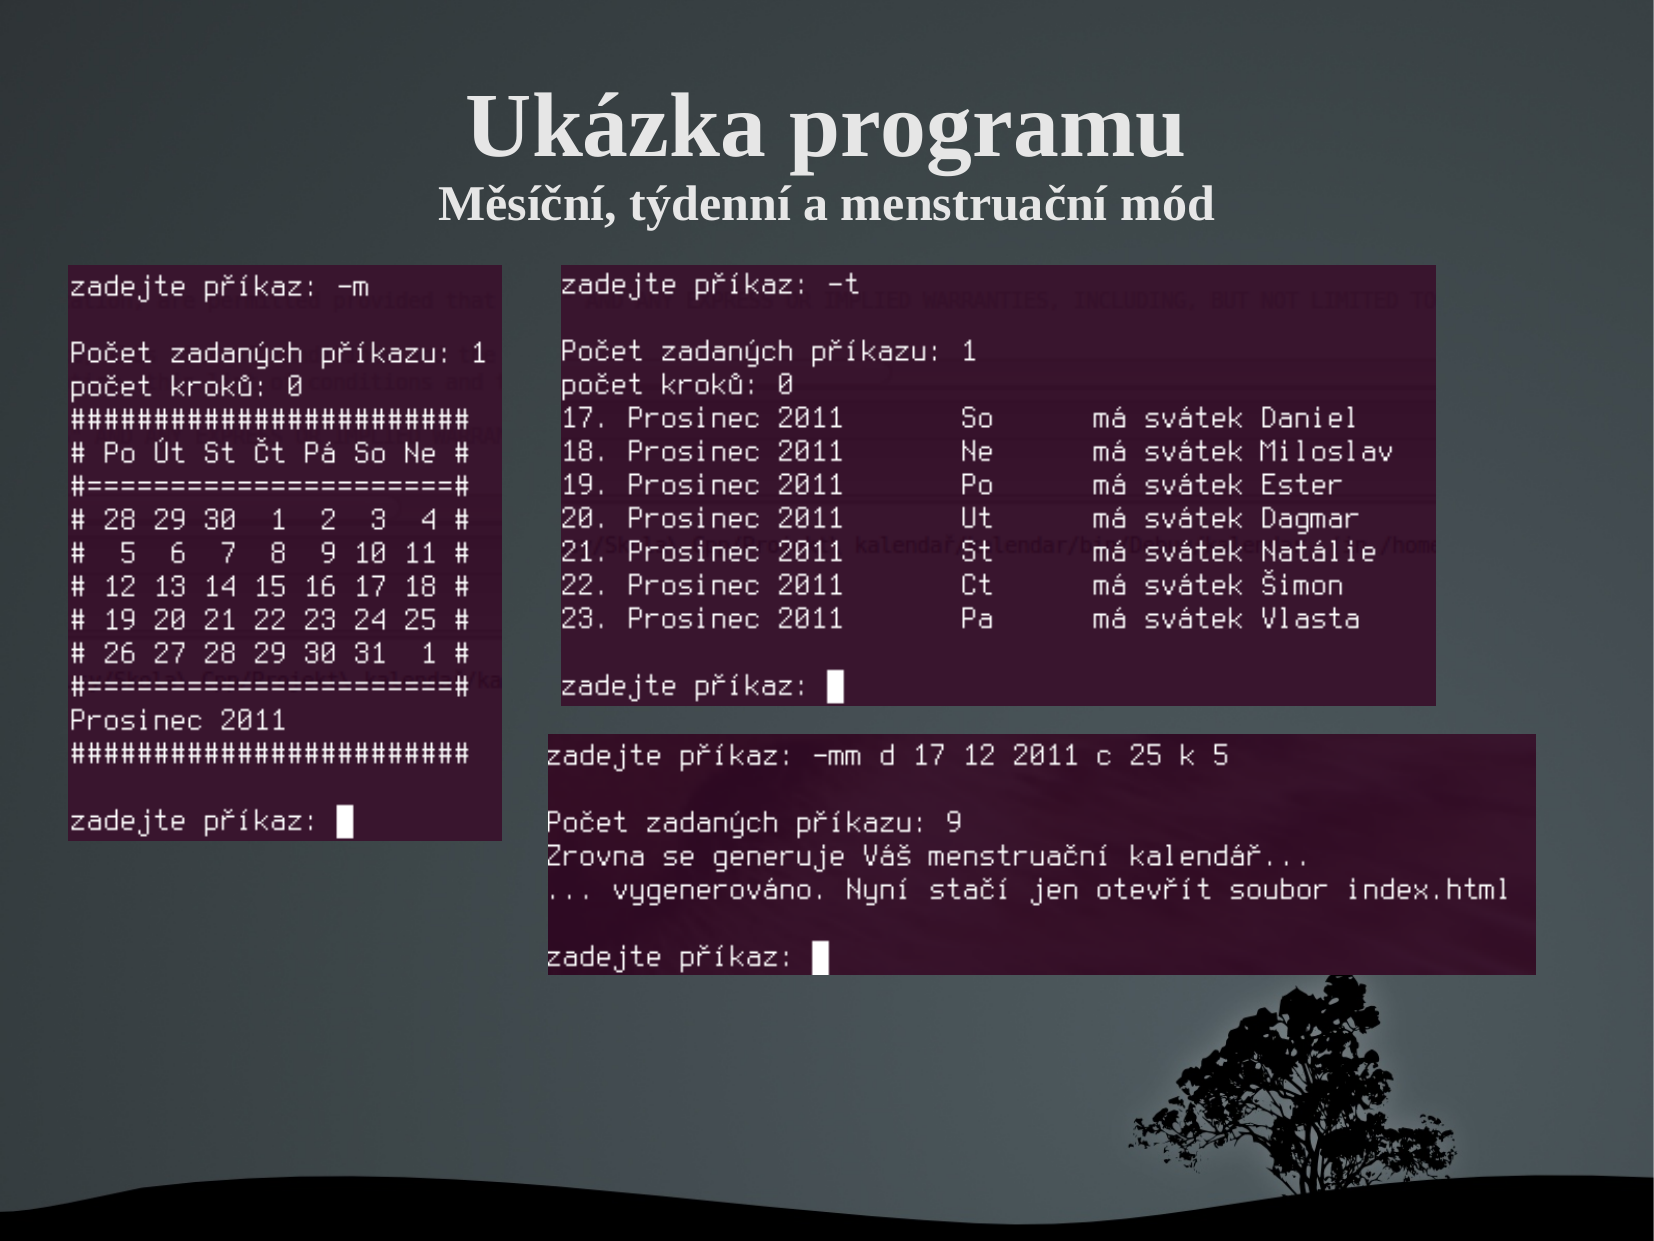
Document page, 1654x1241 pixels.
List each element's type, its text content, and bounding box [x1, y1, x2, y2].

picture [0, 0, 1654, 1241]
title Ukázka programu Měsíční, týdenní a menstruační mód [82, 49, 1571, 257]
